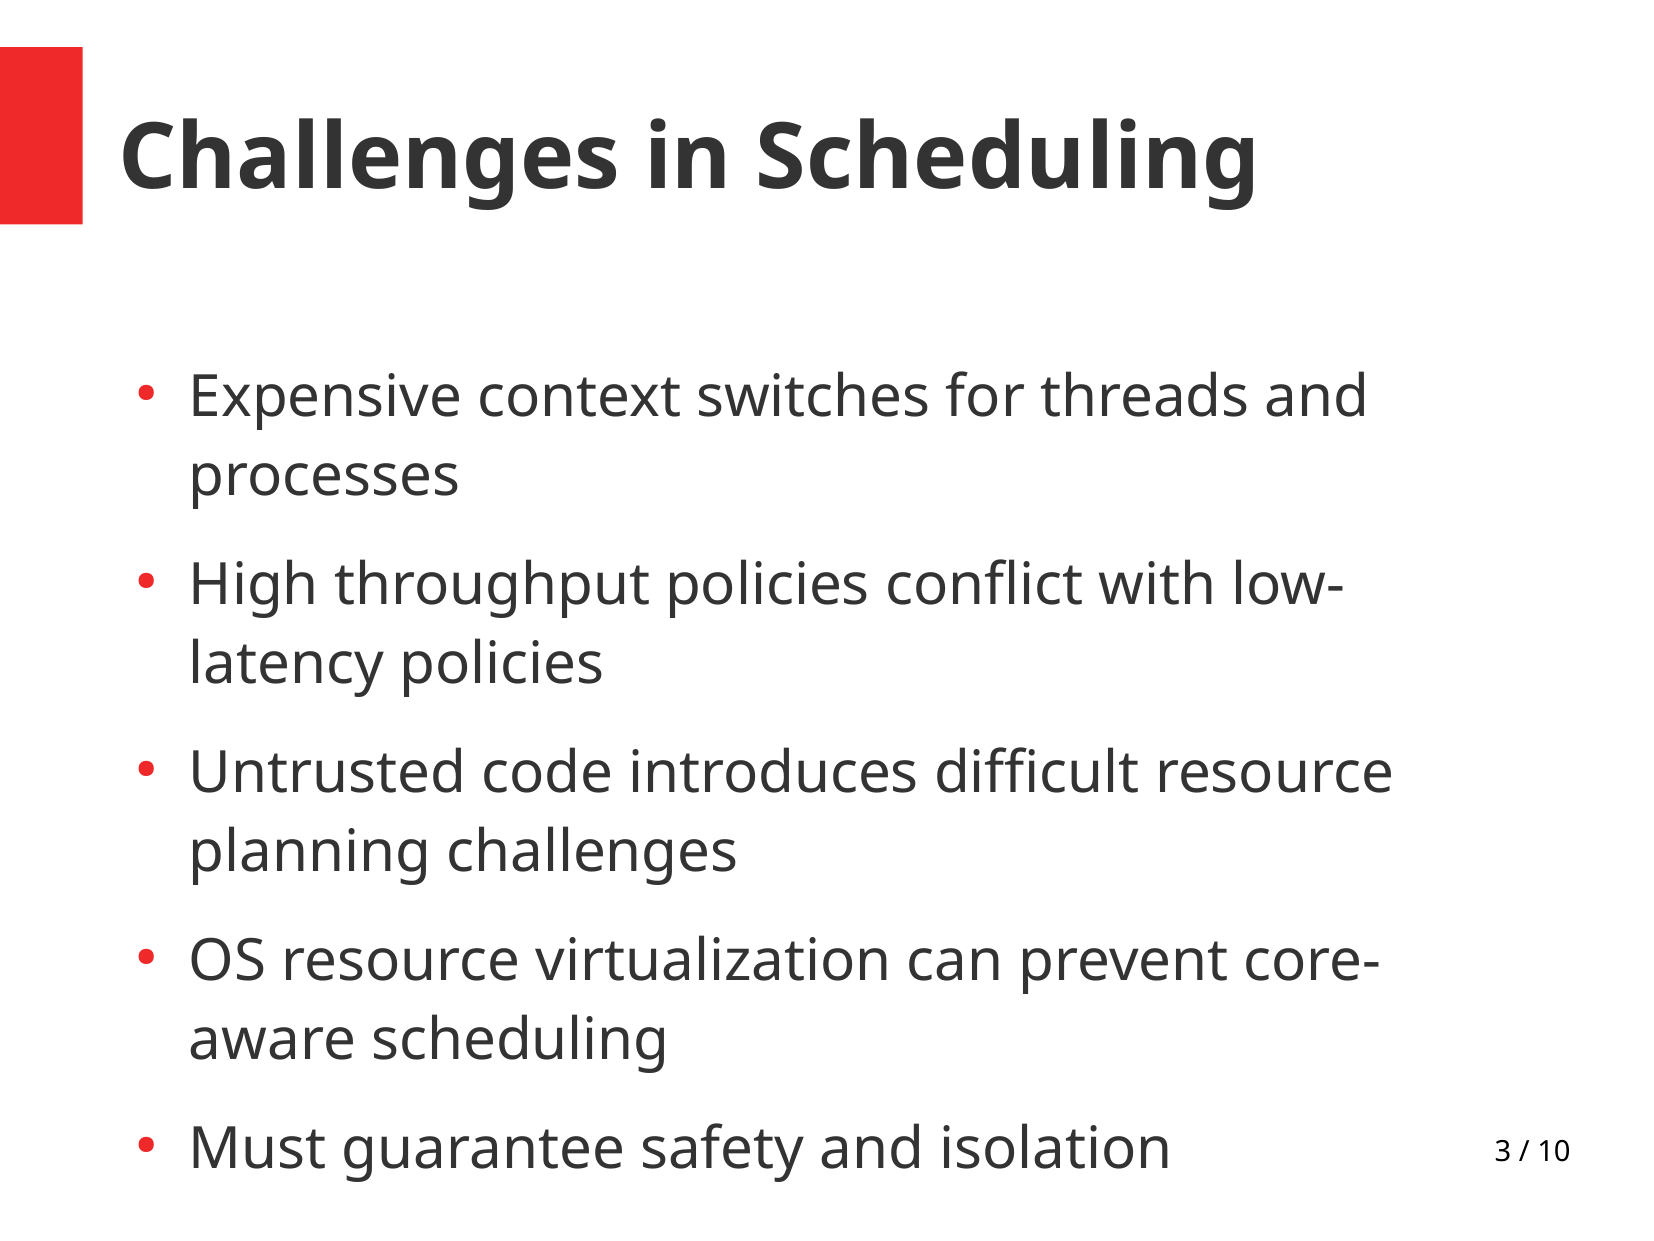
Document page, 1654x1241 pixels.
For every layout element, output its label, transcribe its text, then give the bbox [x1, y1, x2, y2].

list Expensive context switches for threads and processes High throughput policies conflict with low-latency policies Untrusted code introduces difficult resource planning challenges OS resource virtualization can prevent core-aware scheduling Must guarantee safety and isolation [118, 354, 1536, 1074]
title Challenges in Scheduling [118, 49, 1571, 257]
